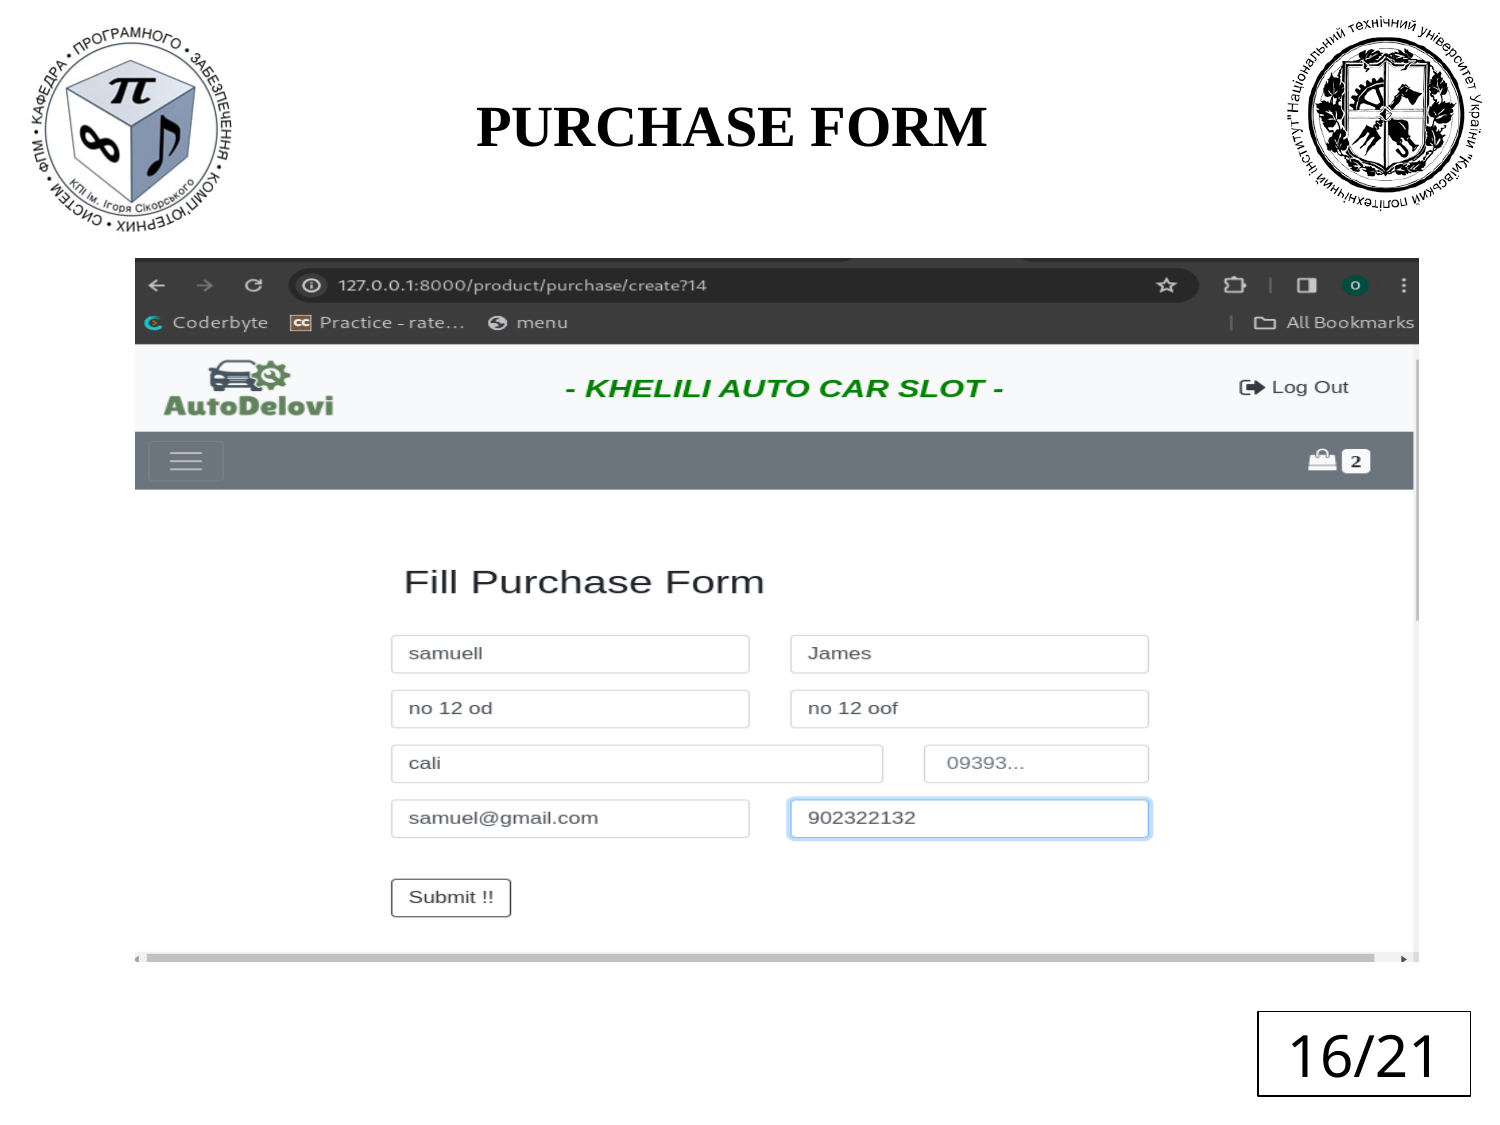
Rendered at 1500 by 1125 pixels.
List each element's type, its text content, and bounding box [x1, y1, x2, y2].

text_box 16/21 [1257, 1011, 1471, 1097]
picture [135, 258, 1419, 962]
picture [1283, 12, 1484, 213]
picture [16, 12, 254, 251]
title PURCHASE FORM [159, 0, 1306, 258]
